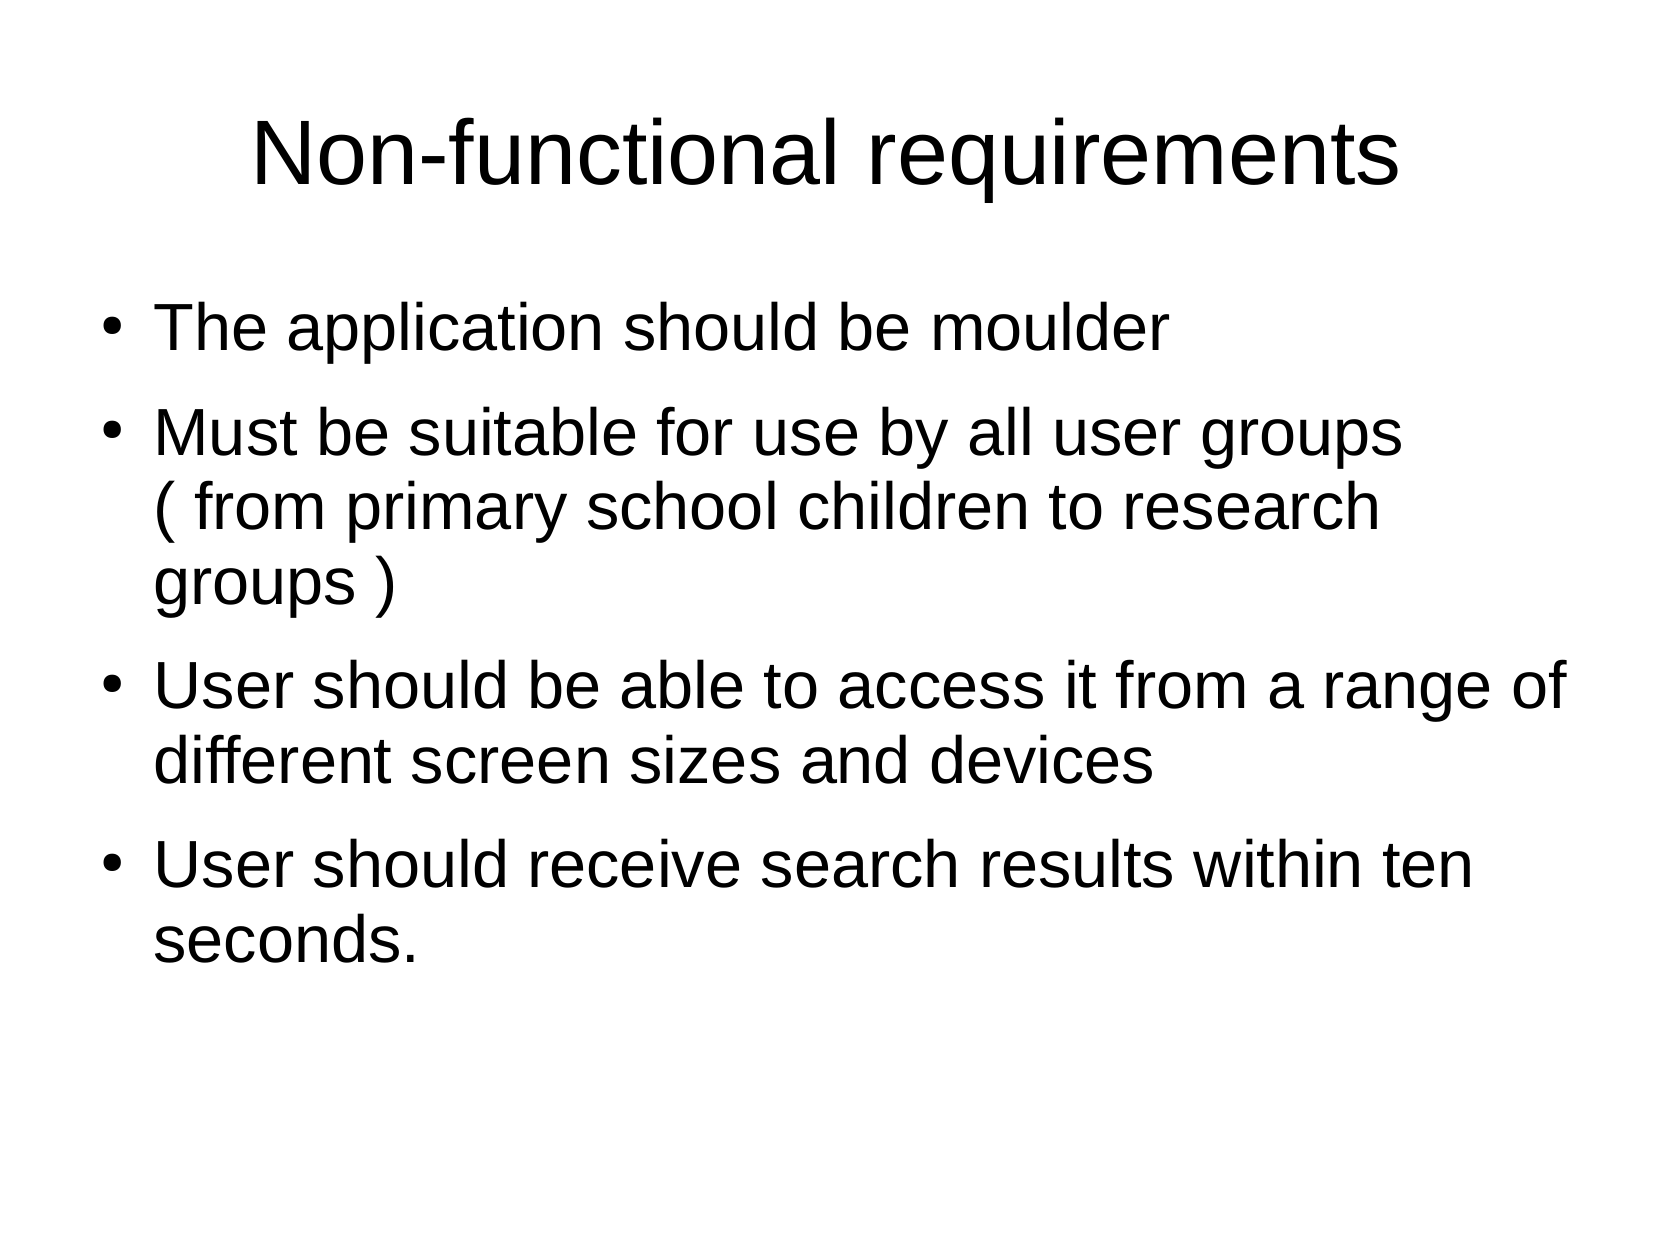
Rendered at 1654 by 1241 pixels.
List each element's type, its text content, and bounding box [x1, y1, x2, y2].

list The application should be moulder Must be suitable for use by all user groups ( from primary school children to research groups ) User should be able to access it from a range of different screen sizes and devices User should receive search results within ten seconds. [82, 290, 1571, 1010]
title Non-functional requirements [82, 49, 1571, 257]
